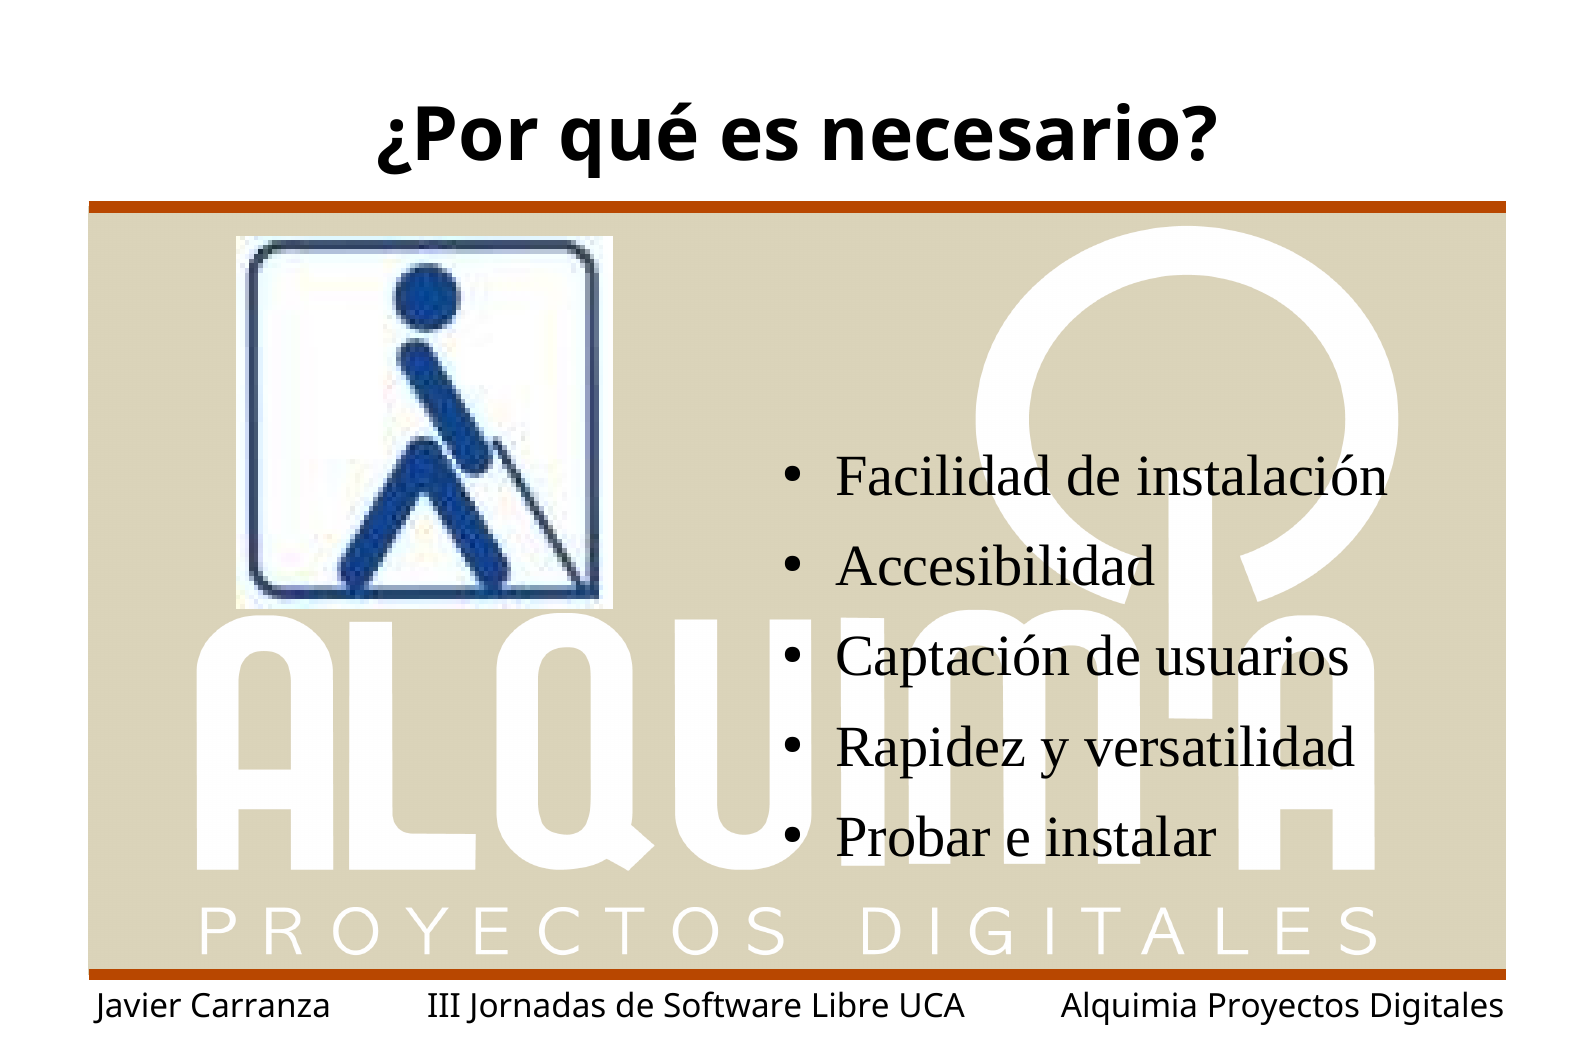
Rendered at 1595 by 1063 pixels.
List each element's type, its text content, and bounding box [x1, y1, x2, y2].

list Facilidad de instalación Accesibilidad Captación de usuarios Rapidez y versatilidad Probar e instalar [746, 442, 1447, 933]
text_box Javier Carranza III Jornadas de Software Libre UCA Alquimia Proyectos Digitales [85, 974, 1510, 1048]
title ¿Por qué es necesario? [79, 42, 1515, 220]
picture [88, 220, 1506, 969]
